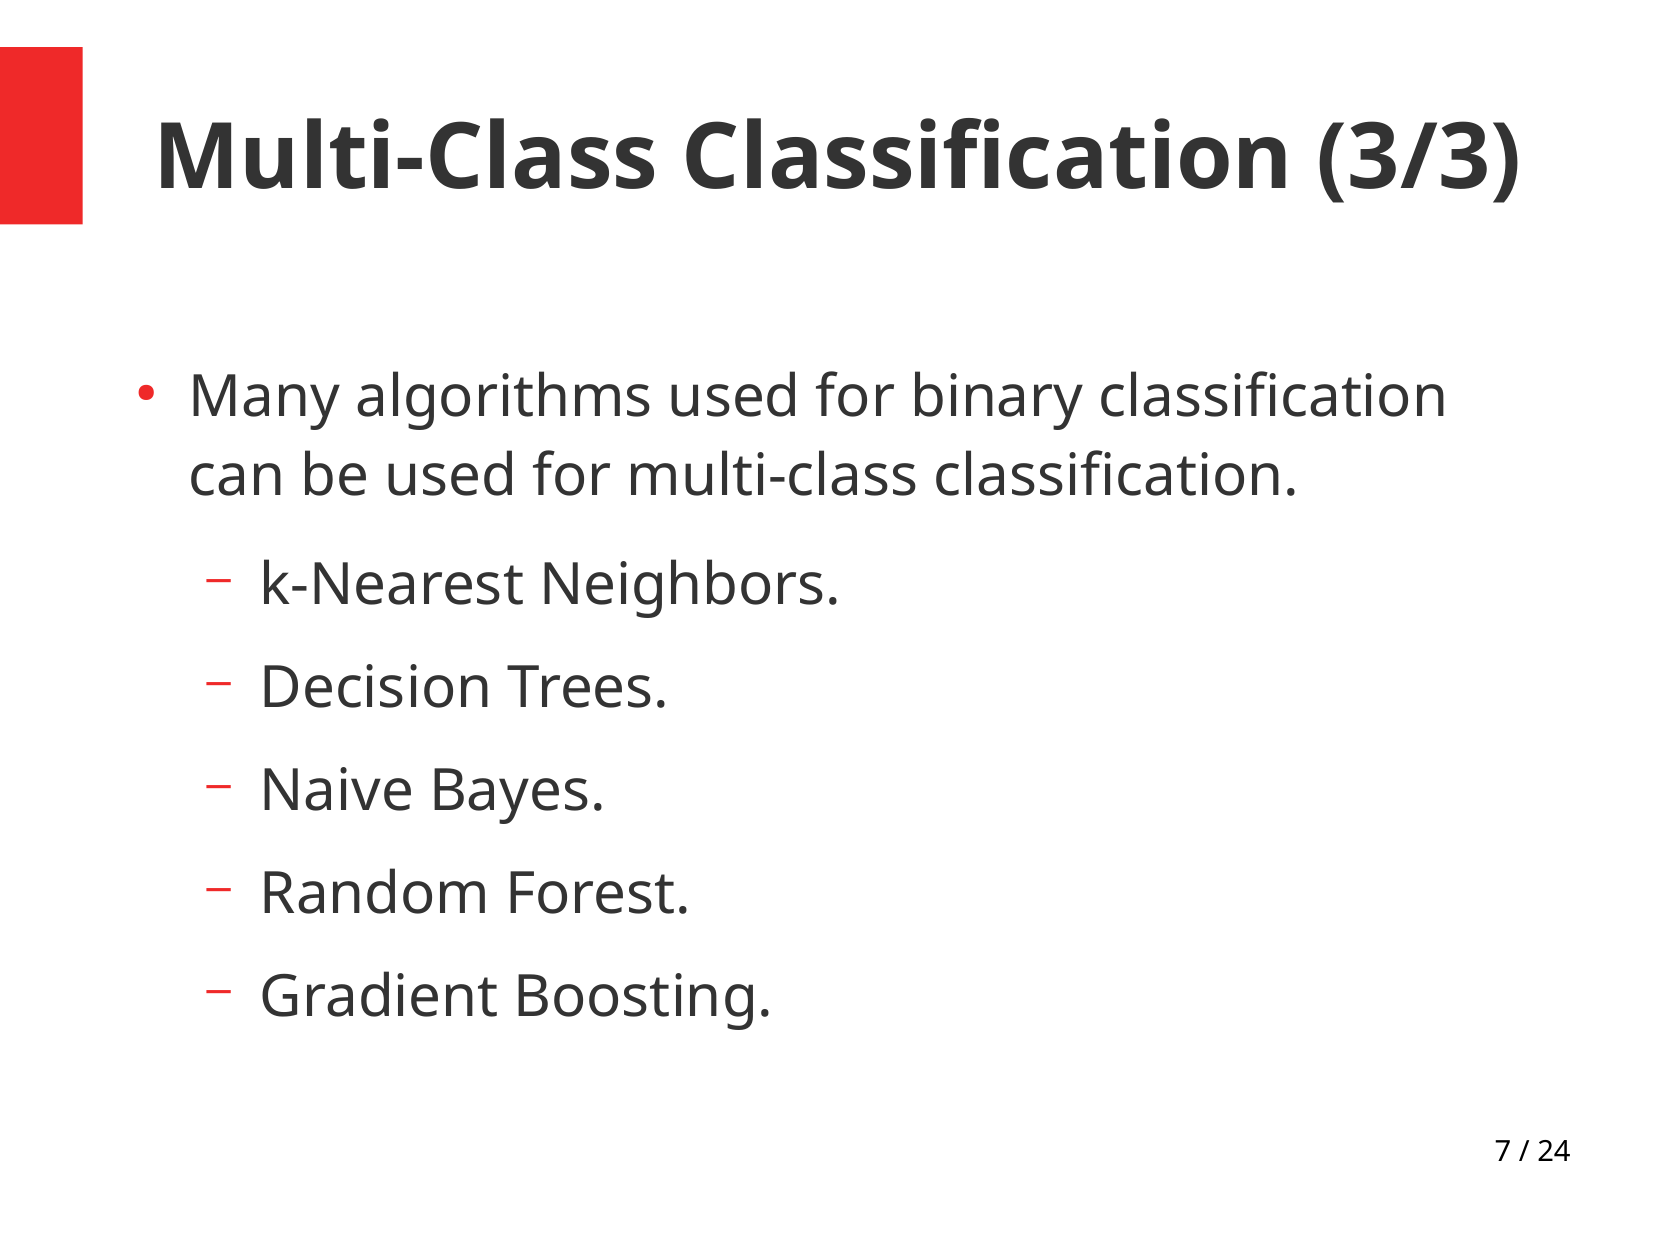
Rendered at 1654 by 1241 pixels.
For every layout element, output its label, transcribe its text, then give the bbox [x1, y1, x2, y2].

list Many algorithms used for binary classification can be used for multi-class classification. k-Nearest Neighbors. Decision Trees. Naive Bayes. Random Forest. Gradient Boosting. [118, 354, 1536, 1074]
title Multi-Class Classification (3/3) [118, 49, 1571, 257]
